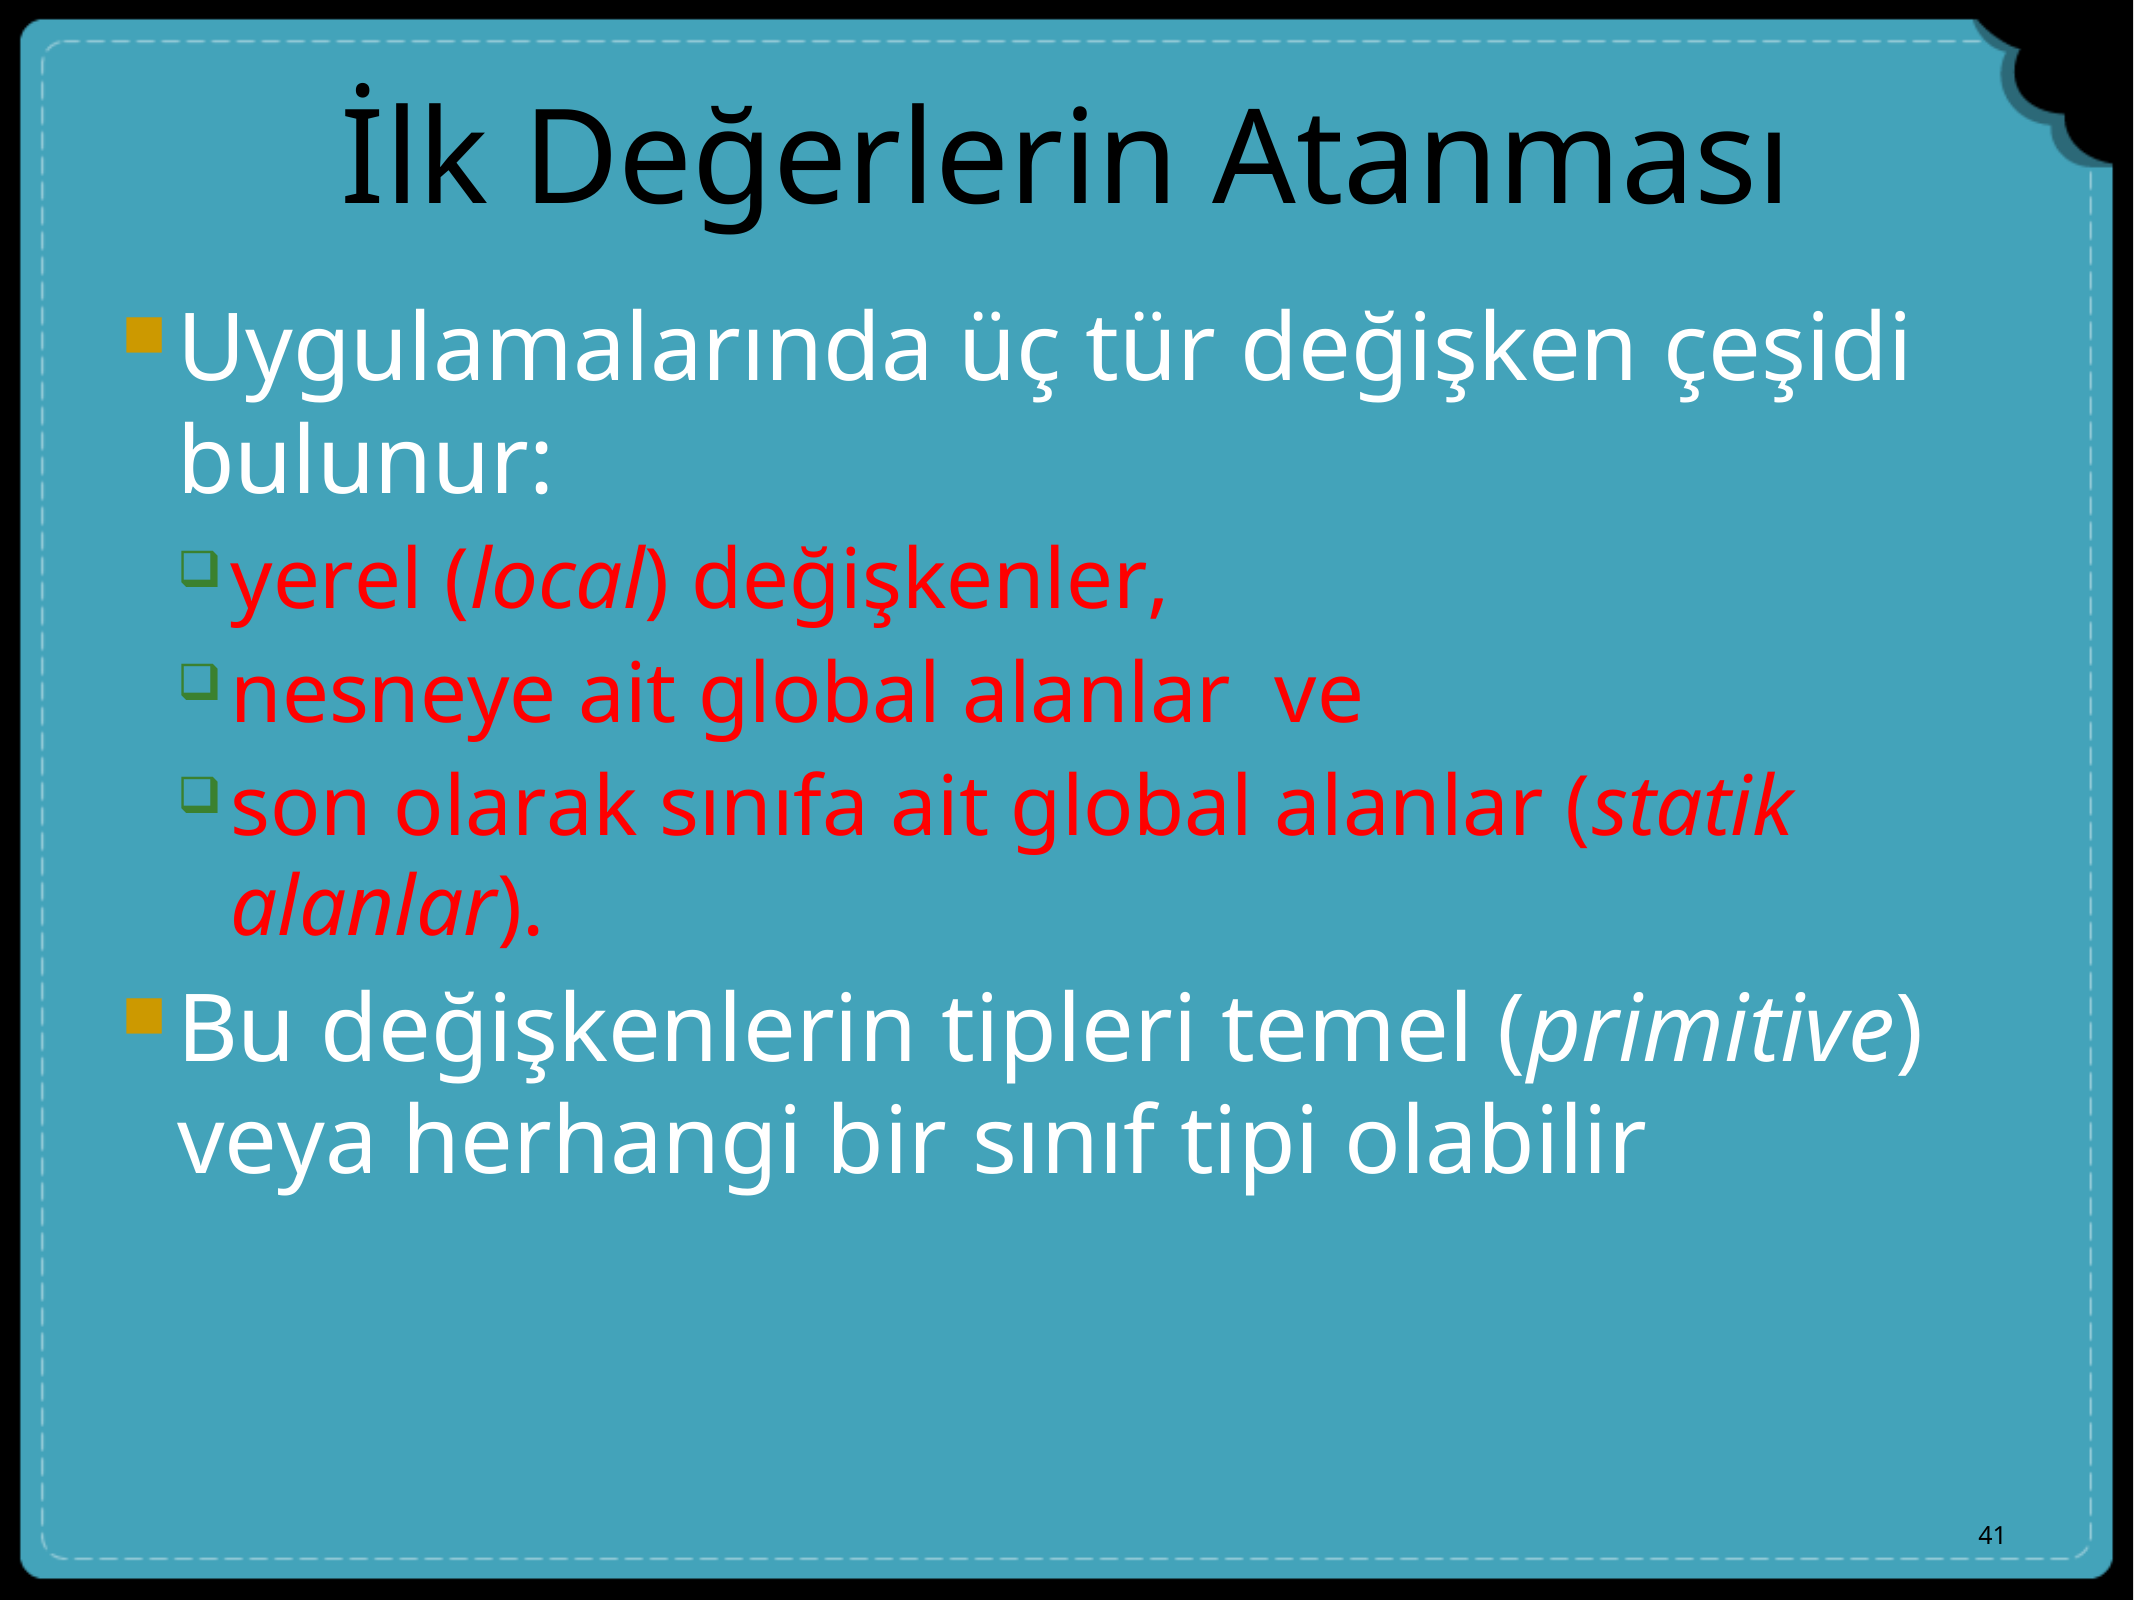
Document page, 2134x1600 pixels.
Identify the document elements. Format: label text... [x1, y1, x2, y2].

picture [0, 0, 2134, 1600]
list Uygulamalarında üç tür değişken çeşidi bulunur: yerel (local) değişkenler, nesneye ait global alanlar ve son olarak sınıfa ait global alanlar (statik alanlar). Bu değişkenlerin tipleri temel (primitive) veya herhangi bir sınıf tipi olabilir [106, 279, 2027, 1431]
title İlk Değerlerin Atanması [106, 64, 2027, 279]
